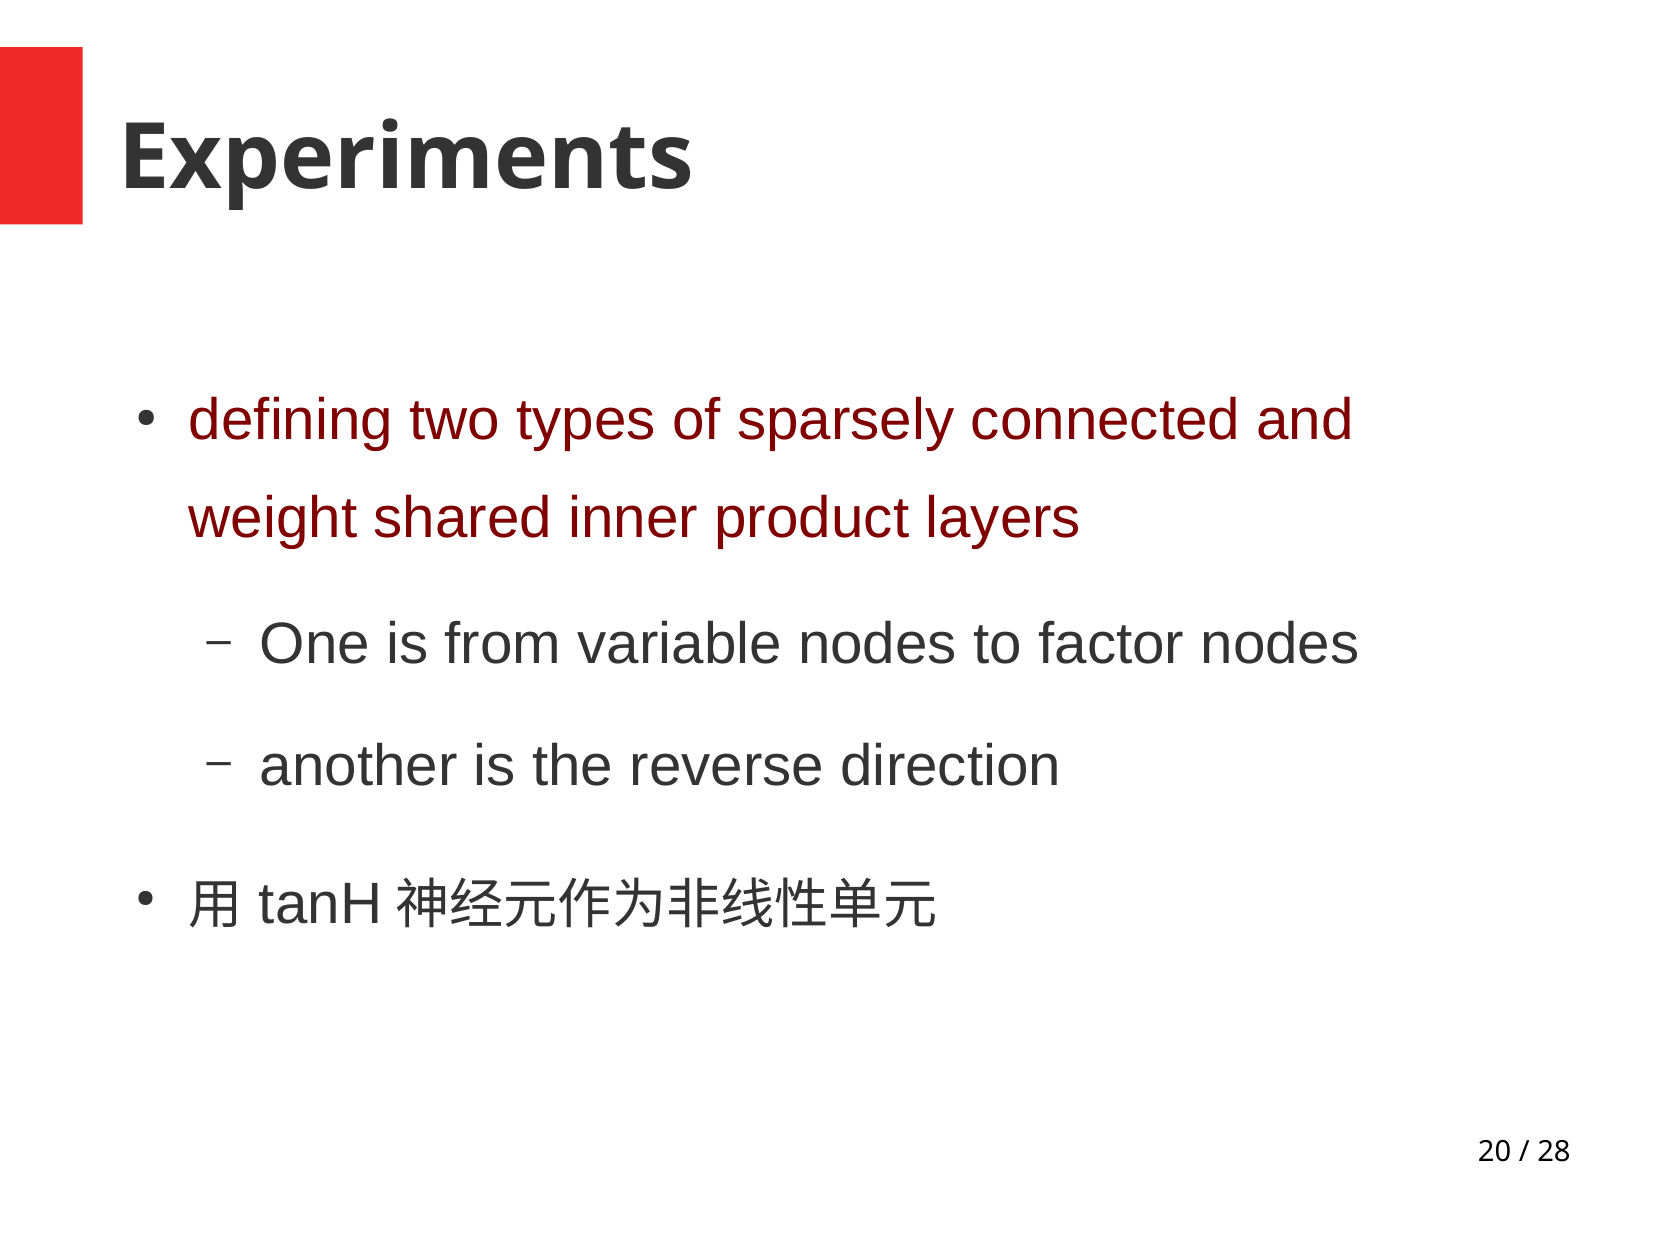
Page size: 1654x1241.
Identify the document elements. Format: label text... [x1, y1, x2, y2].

list defining two types of sparsely connected and weight shared inner product layers One is from variable nodes to factor nodes another is the reverse direction 用tanH神经元作为非线性单元 [118, 354, 1536, 1074]
title Experiments [118, 49, 1571, 257]
